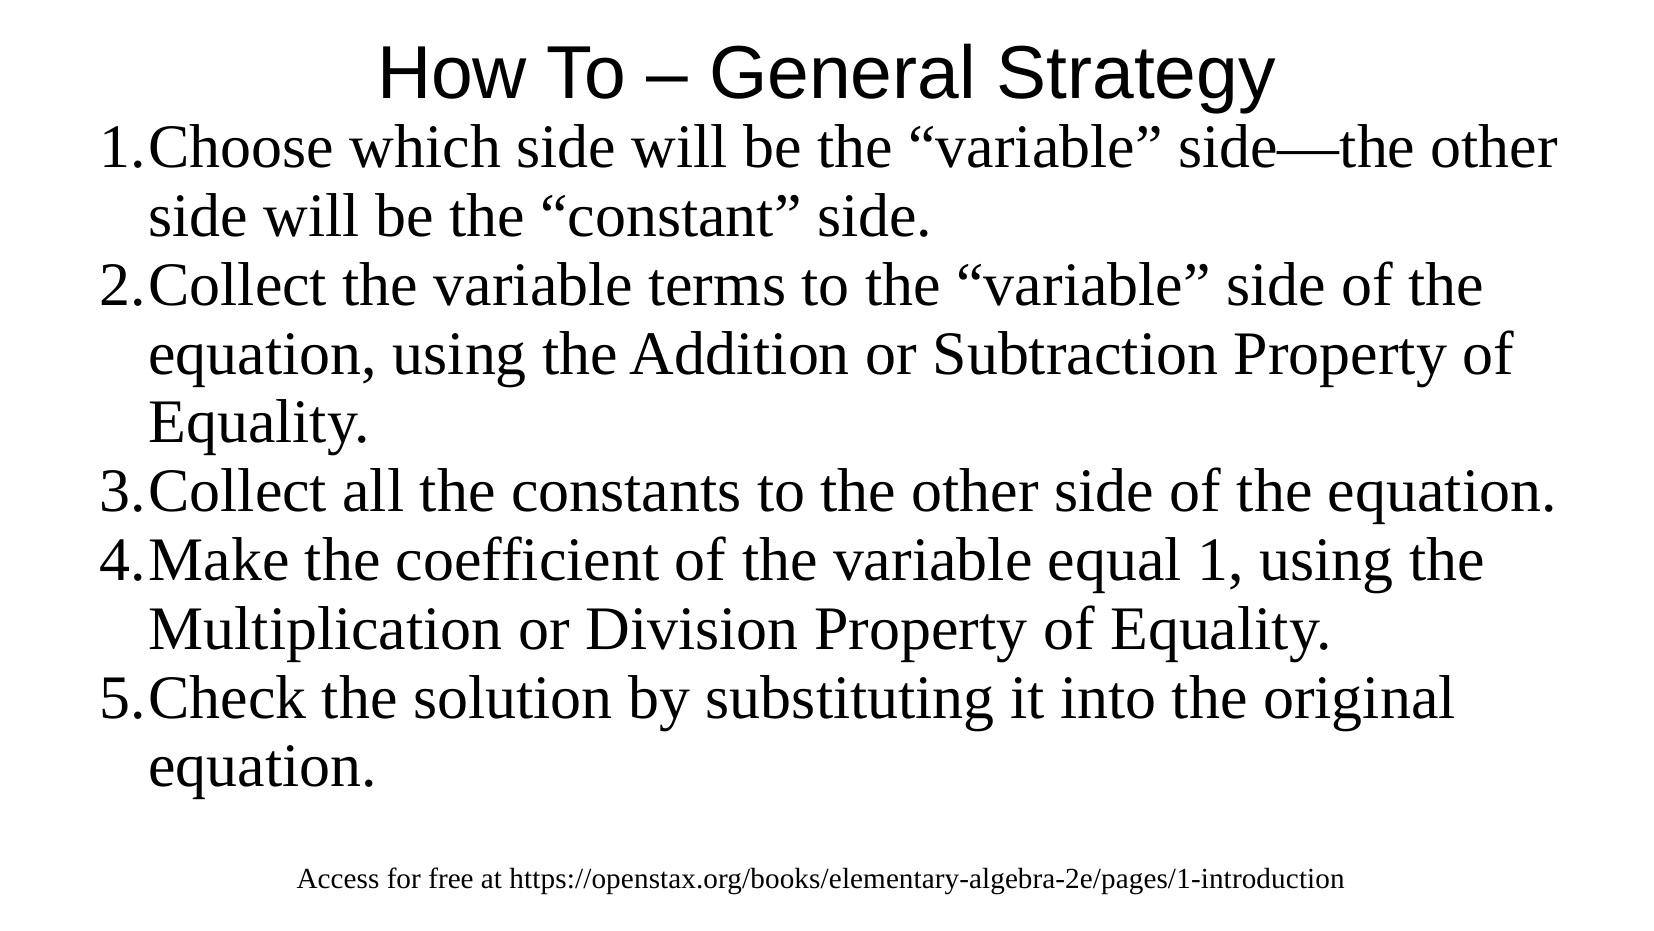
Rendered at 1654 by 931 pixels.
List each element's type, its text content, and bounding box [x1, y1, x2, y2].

list Choose which side will be the “variable” side—the other side will be the “constant” side. Collect the variable terms to the “variable” side of the equation, using the Addition or Subtraction Property of Equality. Collect all the constants to the other side of the equation. Make the coefficient of the variable equal 1, using the Multiplication or Division Property of Equality. Check the solution by substituting it into the original equation. [82, 112, 1571, 863]
title How To – General Strategy [82, 18, 1571, 112]
